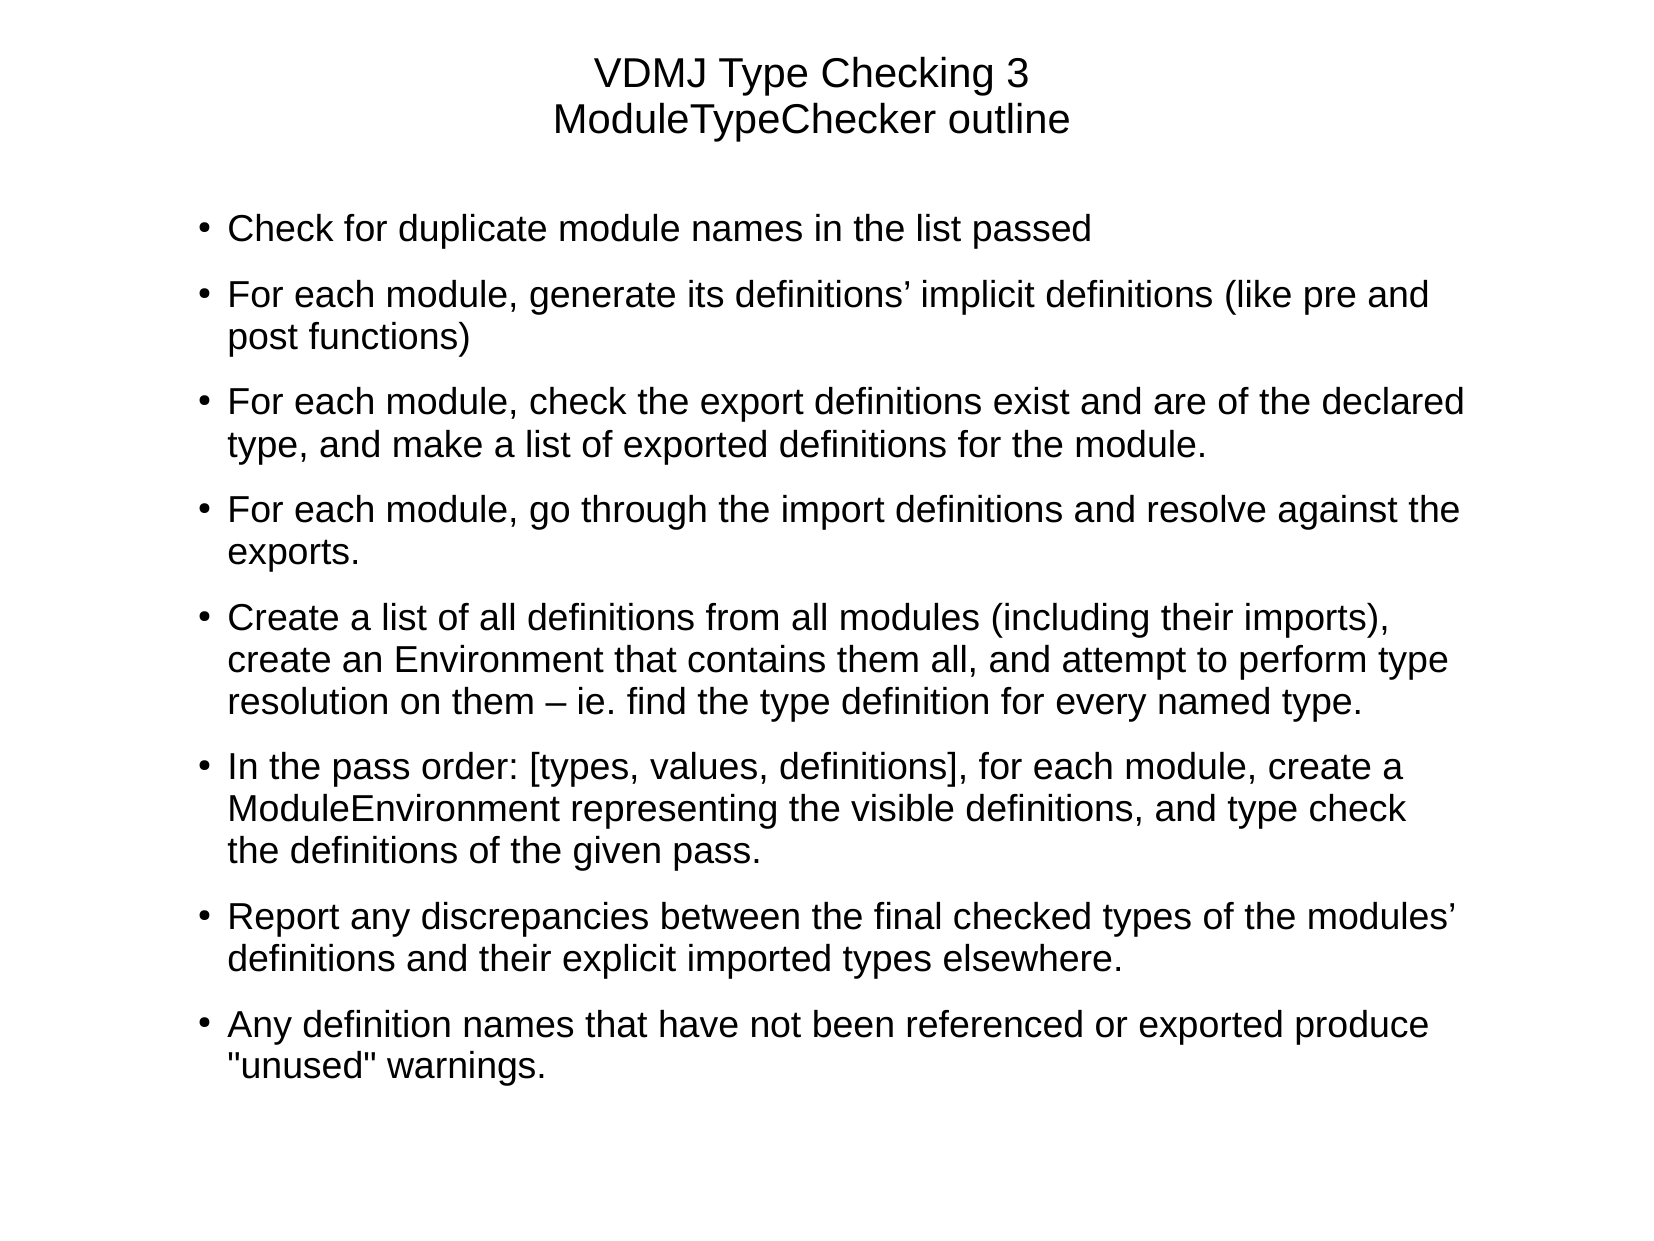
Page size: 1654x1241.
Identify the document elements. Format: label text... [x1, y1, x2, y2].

text_box Check for duplicate module names in the list passed For each module, generate its definitions’ implicit definitions (like pre and post functions) For each module, check the export definitions exist and are of the declared type, and make a list of exported definitions for the module. For each module, go through the import definitions and resolve against the exports. Create a list of all definitions from all modules (including their imports), create an Environment that contains them all, and attempt to perform type resolution on them – ie. find the type definition for every named type. In the pass order: [types, values, definitions], for each module, create a ModuleEnvironment representing the visible definitions, and type check the definitions of the given pass. Report any discrepancies between the final checked types of the modules’ definitions and their explicit imported types elsewhere. Any definition names that have not been referenced or exported produce "unused" warnings. [183, 200, 1483, 1095]
text_box VDMJ Type Checking 3 ModuleTypeChecker outline [531, 41, 1093, 150]
